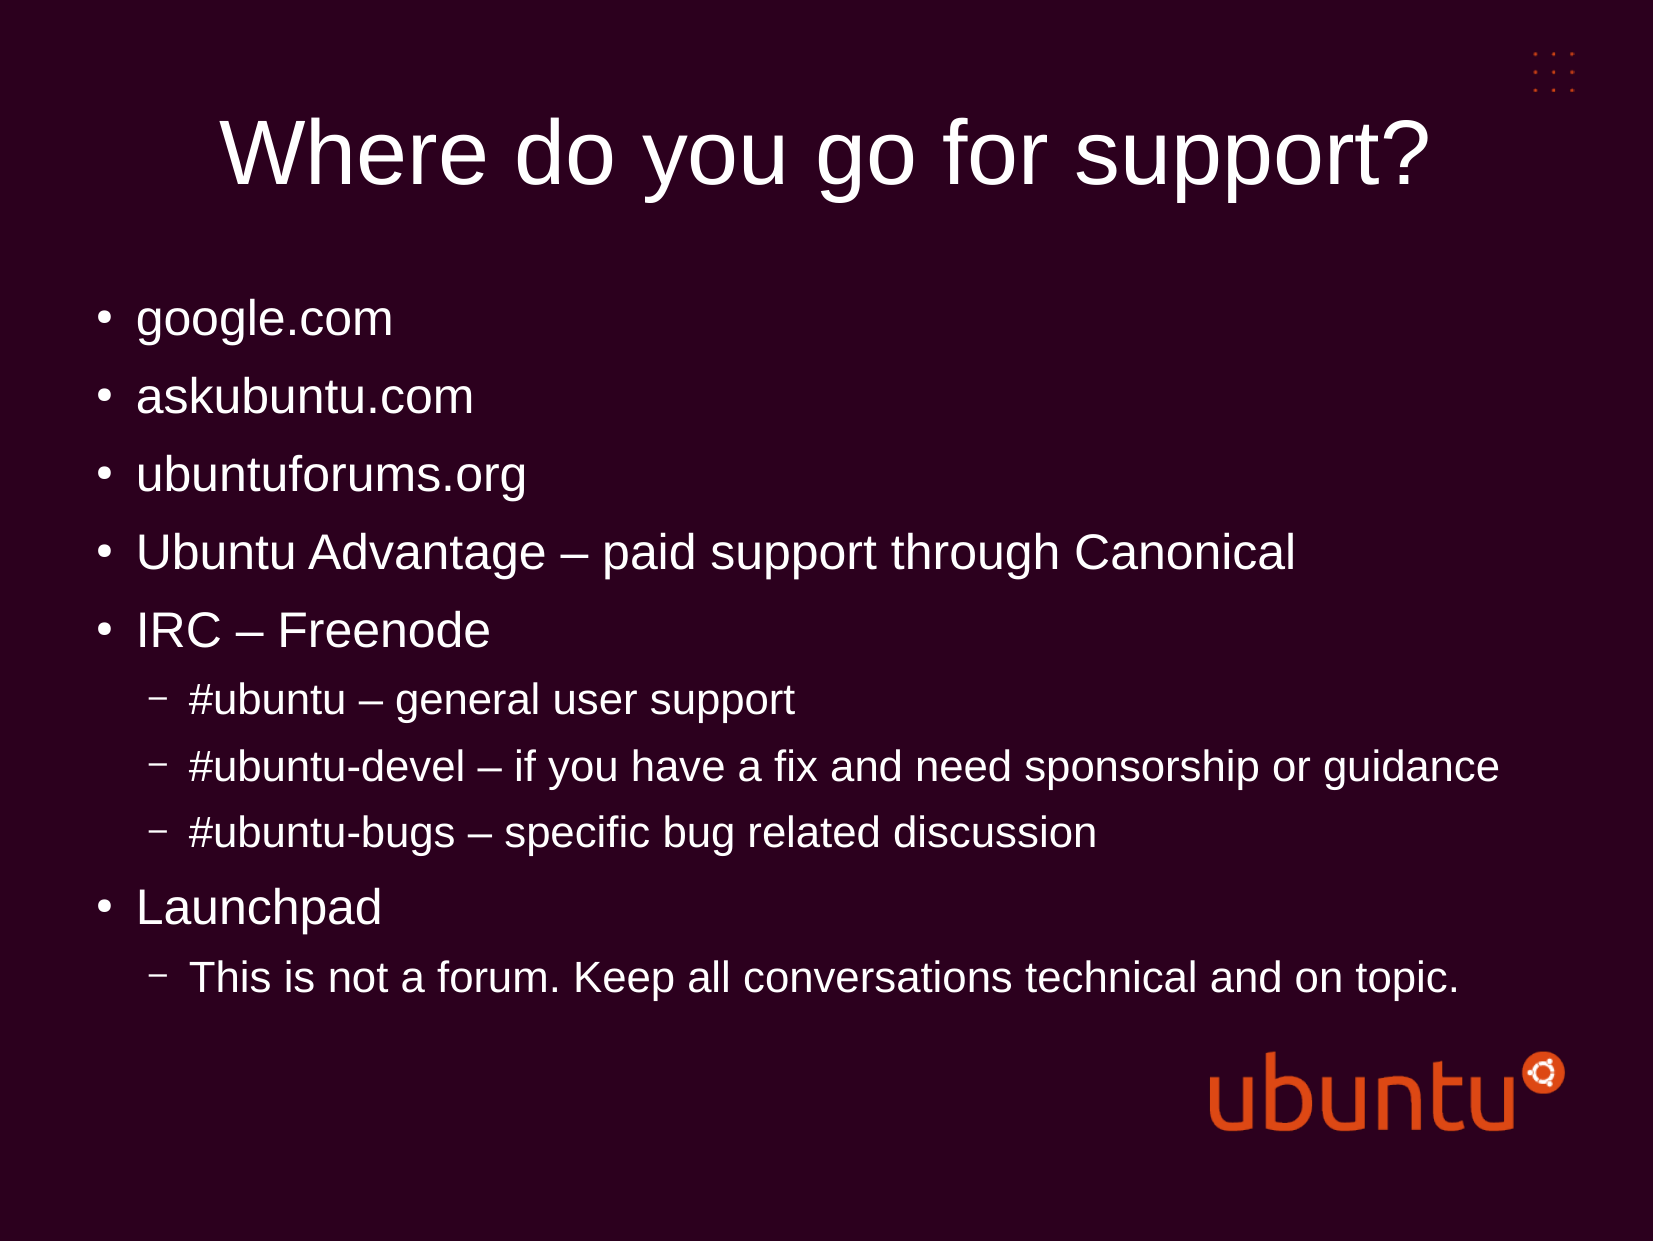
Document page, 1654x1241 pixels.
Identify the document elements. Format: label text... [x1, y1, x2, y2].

title Where do you go for support? [82, 49, 1571, 257]
picture [1121, 960, 1653, 1223]
picture [1571, 49, 1575, 94]
list google.com askubuntu.com ubuntuforums.org Ubuntu Advantage – paid support through Canonical IRC – Freenode #ubuntu – general user support #ubuntu-devel – if you have a fix and need sponsorship or guidance #ubuntu-bugs – specific bug related discussion Launchpad This is not a forum. Keep all conversations technical and on topic. [82, 290, 1571, 1010]
